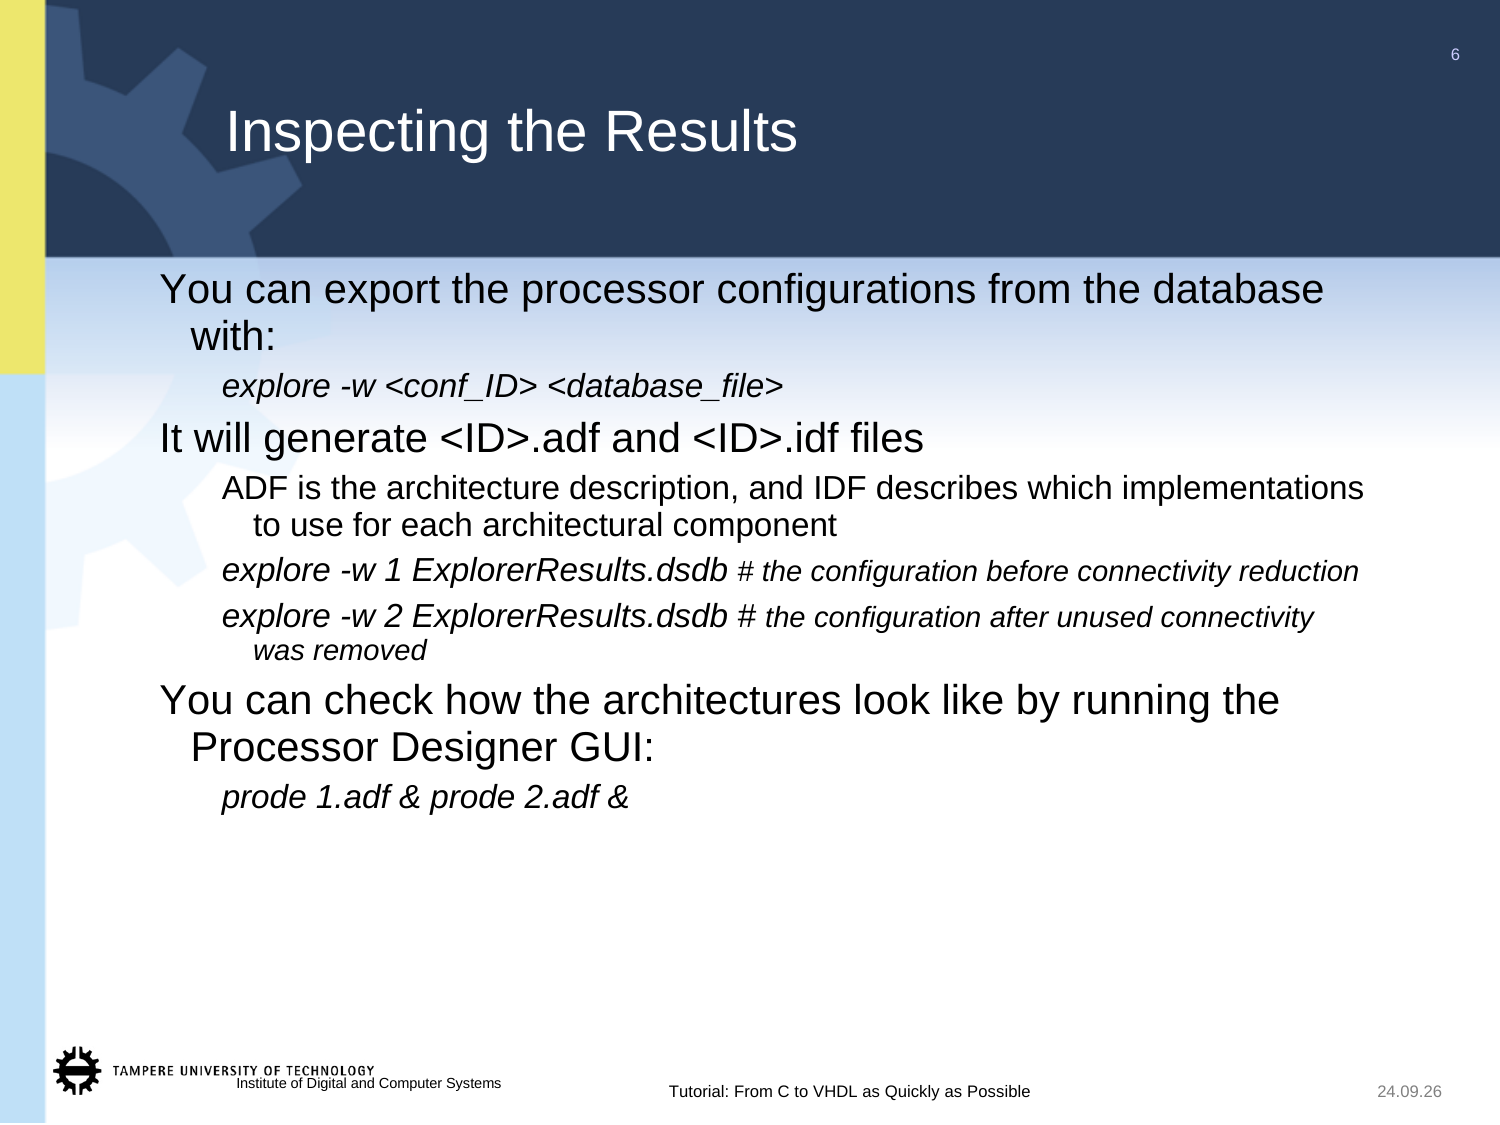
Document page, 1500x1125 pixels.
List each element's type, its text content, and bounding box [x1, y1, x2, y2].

picture [0, 0, 1500, 1123]
title Inspecting the Results [224, 37, 1375, 226]
list You can export the processor configurations from the database with: explore -w <conf_ID> <database_file> It will generate <ID>.adf and <ID>.idf files ADF is the architecture description, and IDF describes which implementations to use for each architectural component explore -w 1 ExplorerResults.dsdb # the configuration before connectivity reduction explore -w 2 ExplorerResults.dsdb # the configuration after unused connectivity was removed You can check how the architectures look like by running the Processor Designer GUI: prode 1.adf & prode 2.adf & [159, 265, 1371, 966]
